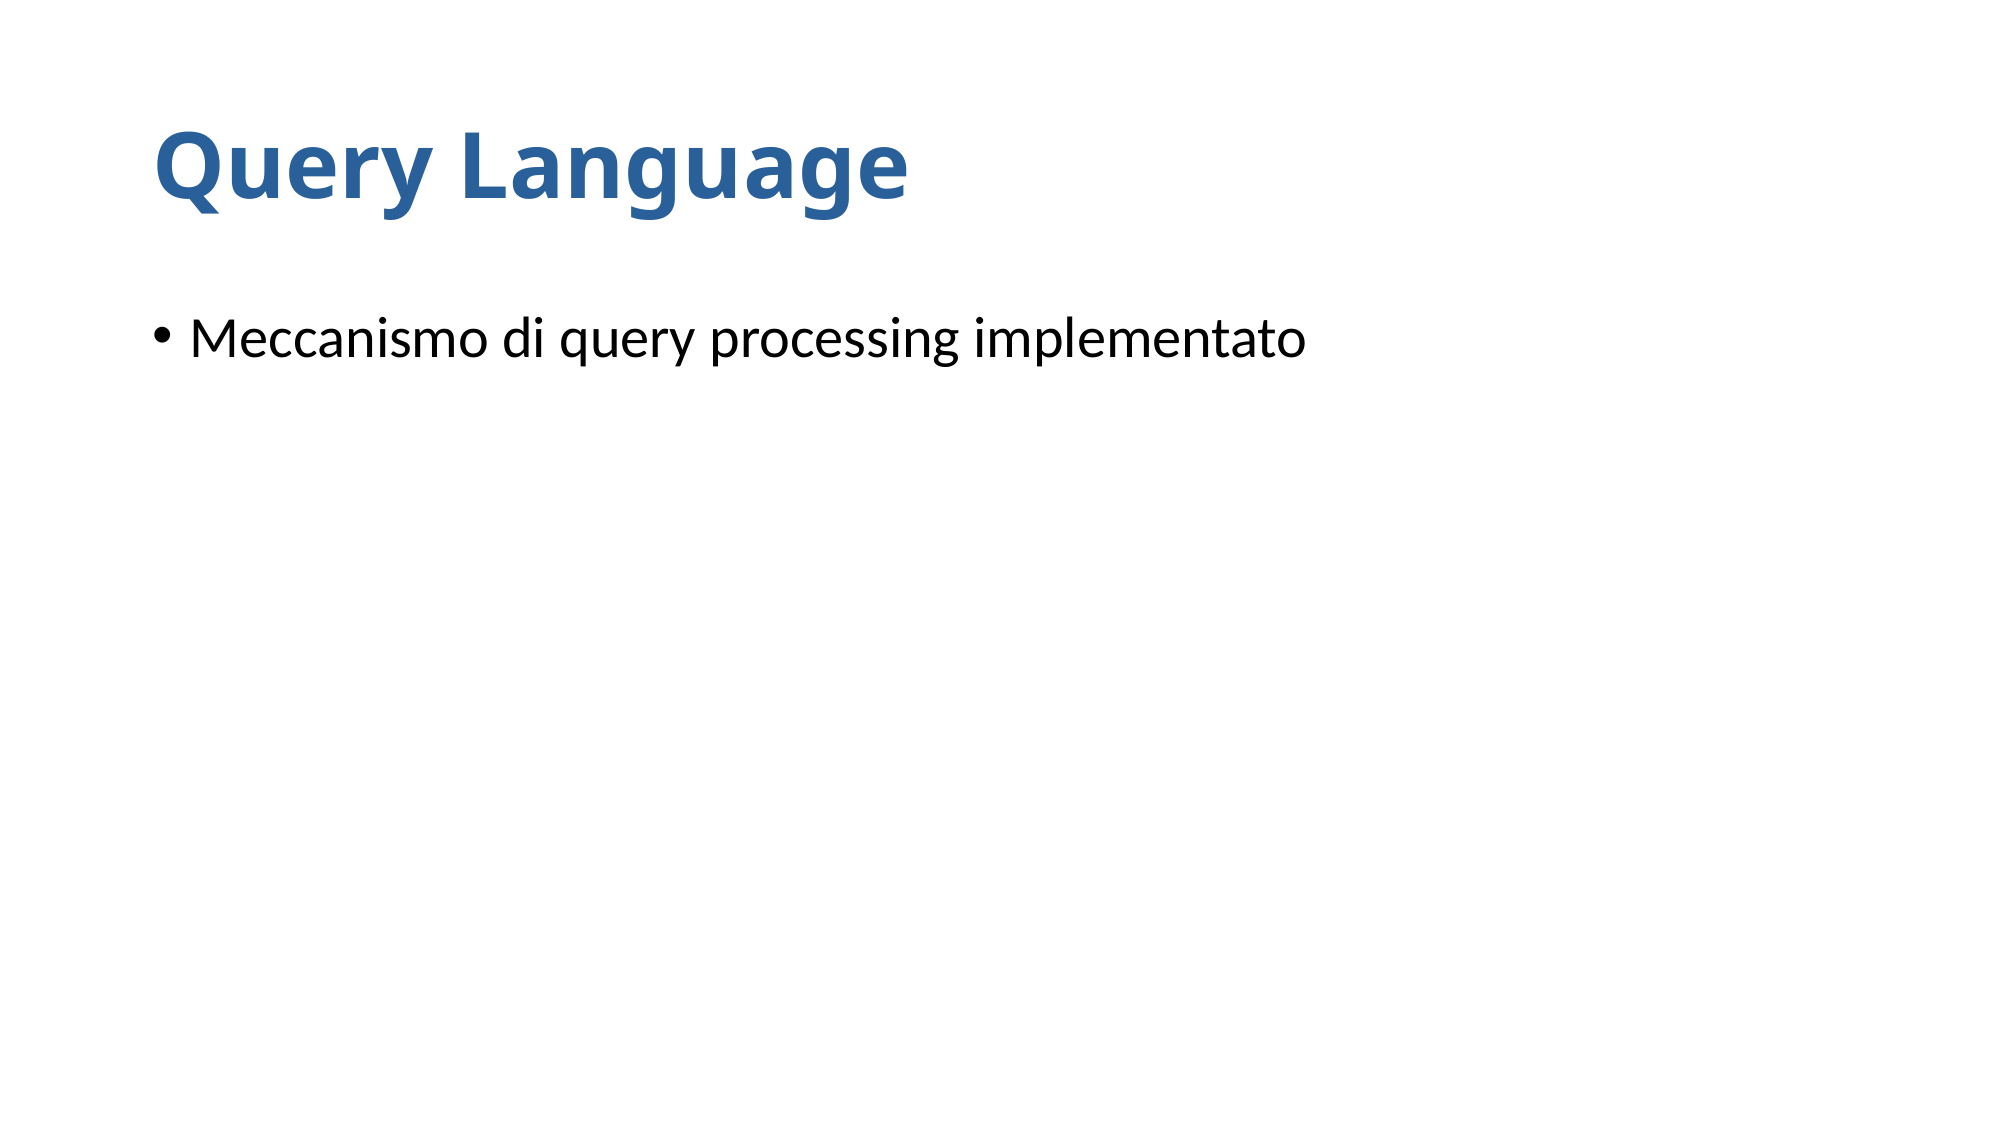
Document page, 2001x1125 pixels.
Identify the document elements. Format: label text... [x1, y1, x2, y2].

title Query Language [137, 59, 1863, 278]
list Meccanismo di query processing implementato [137, 299, 1863, 1014]
